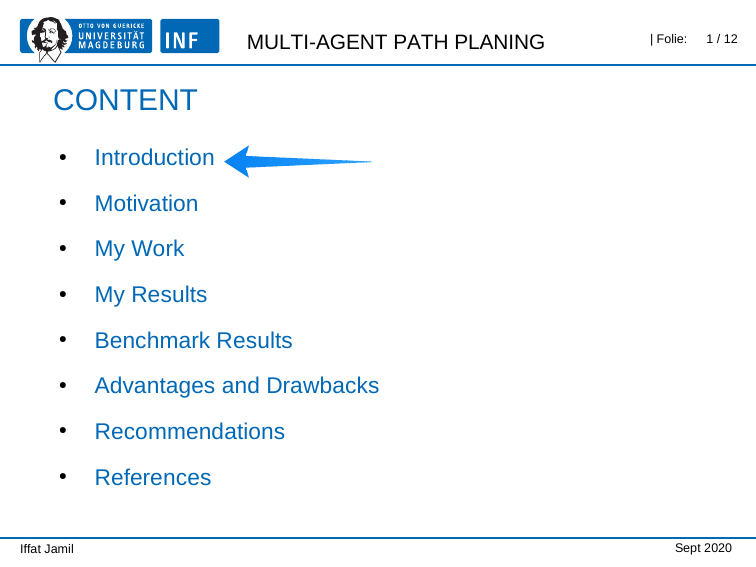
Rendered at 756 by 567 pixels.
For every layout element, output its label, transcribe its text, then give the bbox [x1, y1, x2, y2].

text_box [2, 66, 756, 537]
text_box Advantages and Drawbacks [59, 373, 380, 399]
text_box [2, 0, 756, 64]
text_box 1 / 12 [706, 32, 738, 47]
text_box Sept 2020 [675, 540, 744, 556]
text_box CONTENT [53, 83, 199, 117]
text_box References [59, 464, 221, 490]
text_box My Work [59, 236, 185, 262]
text_box My Results [59, 281, 208, 308]
text_box Introduction [59, 145, 215, 171]
text_box Recommendations [59, 418, 286, 445]
picture [221, 143, 376, 181]
text_box [2, 539, 756, 567]
text_box | Folie: [650, 32, 688, 47]
text_box Motivation [59, 190, 199, 217]
text_box Benchmark Results [59, 327, 293, 353]
text_box Iffat Jamil [20, 542, 74, 557]
text_box MULTI-AGENT PATH PLANING [246, 30, 548, 61]
